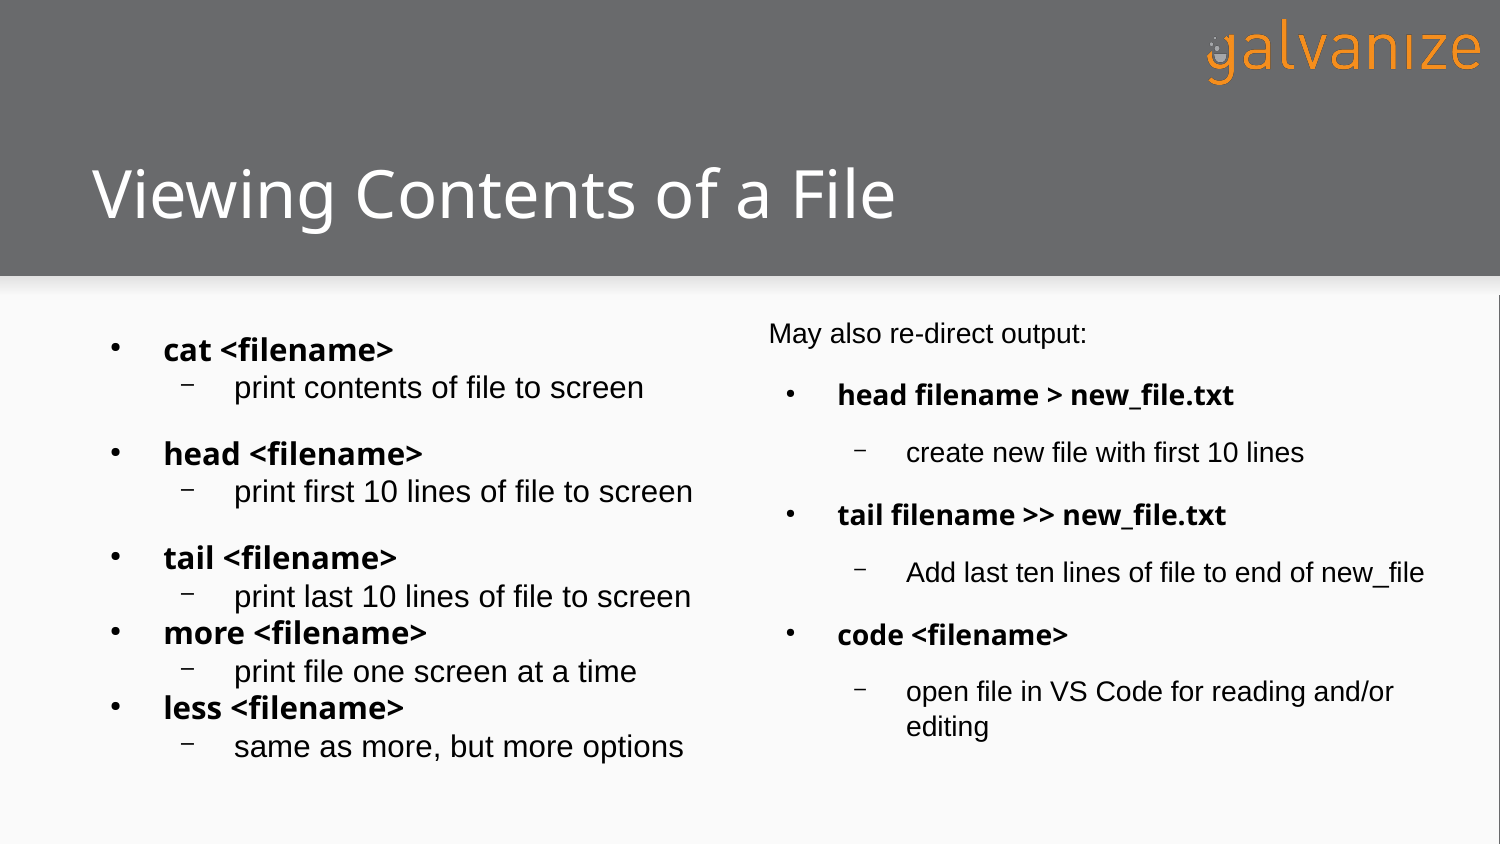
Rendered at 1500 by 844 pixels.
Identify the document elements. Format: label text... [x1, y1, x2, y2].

list cat <filename> print contents of file to screen head <filename> print first 10 lines of file to screen tail <filename> print last 10 lines of file to screen more <filename> print file one screen at a time less <filename> same as more, but more options [77, 314, 736, 811]
picture [1207, 19, 1480, 85]
title Viewing Contents of a File [77, 121, 1427, 248]
list May also re-direct output: head filename > new_file.txt create new file with first 10 lines tail filename >> new_file.txt Add last ten lines of file to end of new_file code <filename> open file in VS Code for reading and/or editing [768, 314, 1427, 760]
